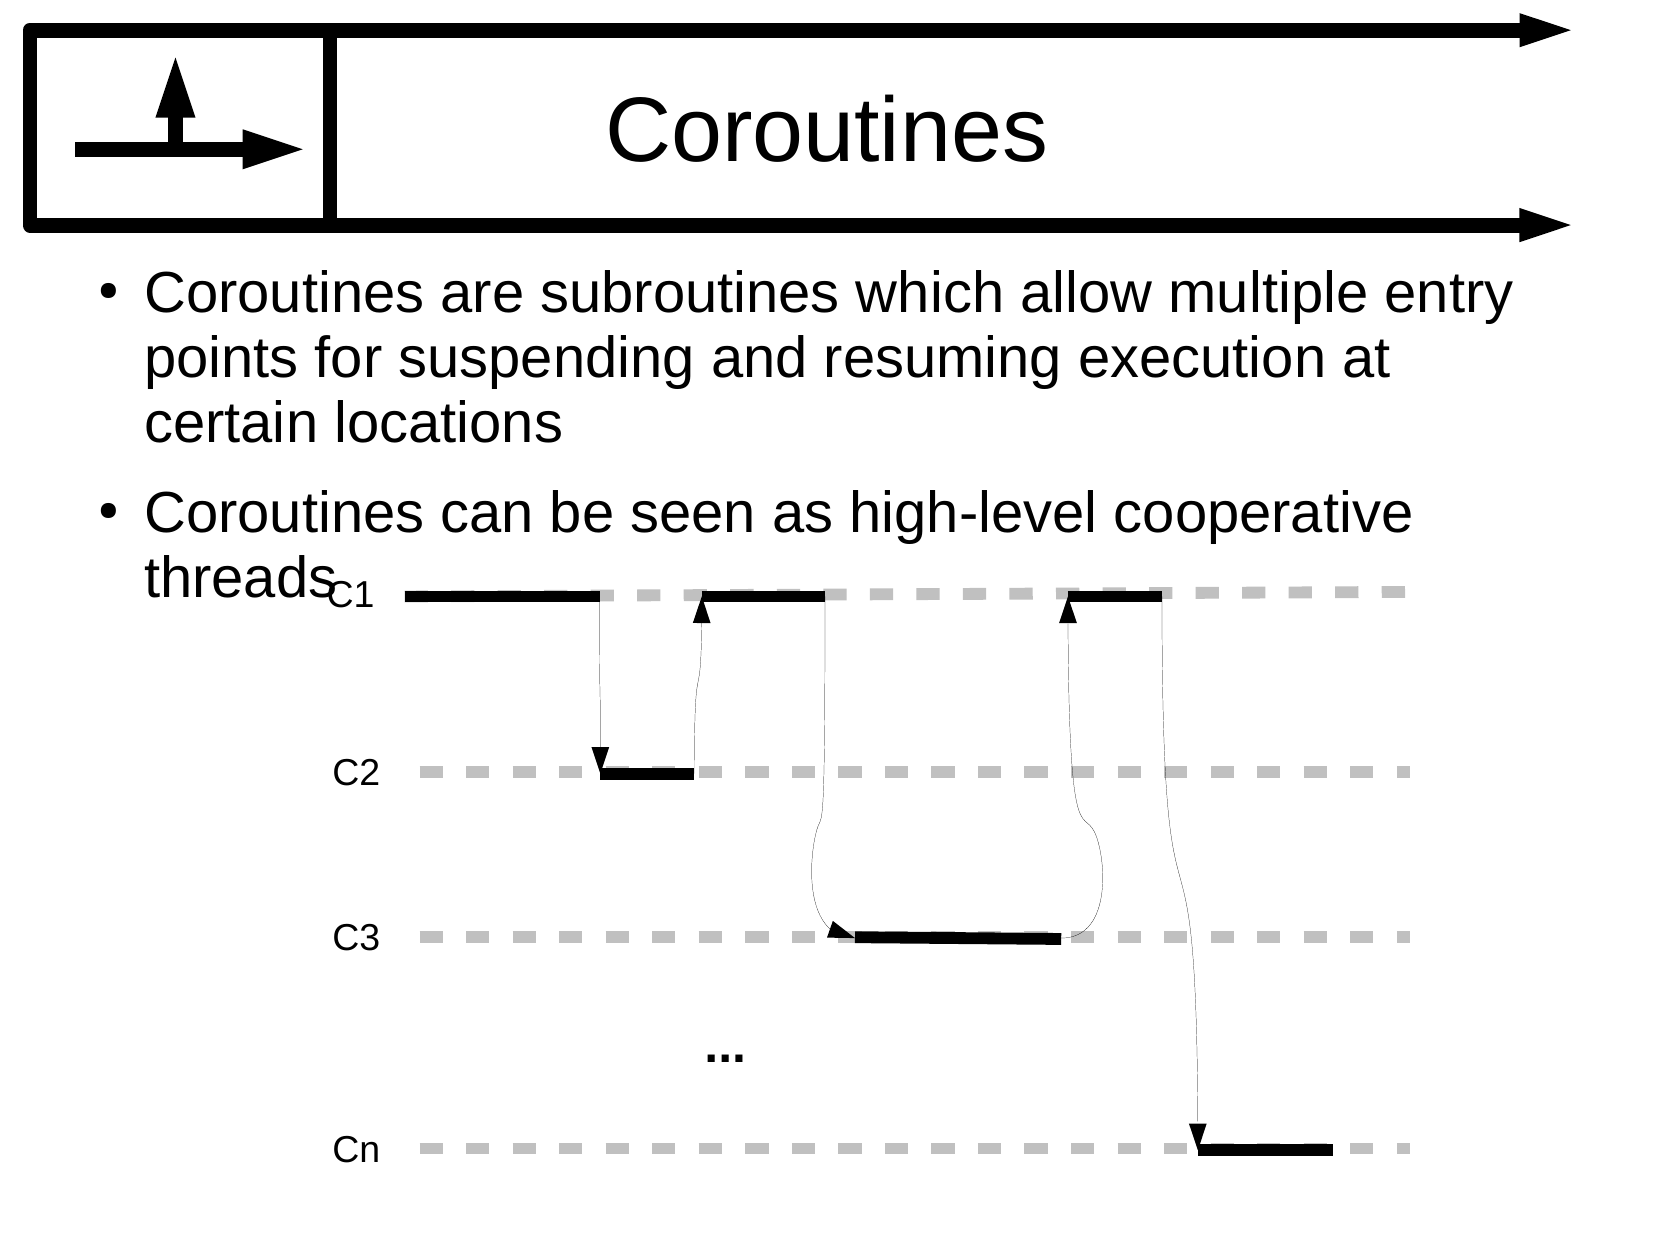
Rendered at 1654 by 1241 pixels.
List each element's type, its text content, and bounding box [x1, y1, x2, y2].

title Coroutines [337, 31, 1571, 224]
text_box C2 [317, 743, 396, 801]
text_box Cn [317, 1121, 396, 1179]
text_box C1 [311, 566, 390, 624]
list Coroutines are subroutines which allow multiple entry points for suspending and resuming execution at certain locations Coroutines can be seen as high-level cooperative threads [82, 260, 1546, 616]
title Coroutines [82, 38, 323, 218]
text_box ... [689, 1009, 762, 1082]
text_box C3 [317, 908, 396, 966]
